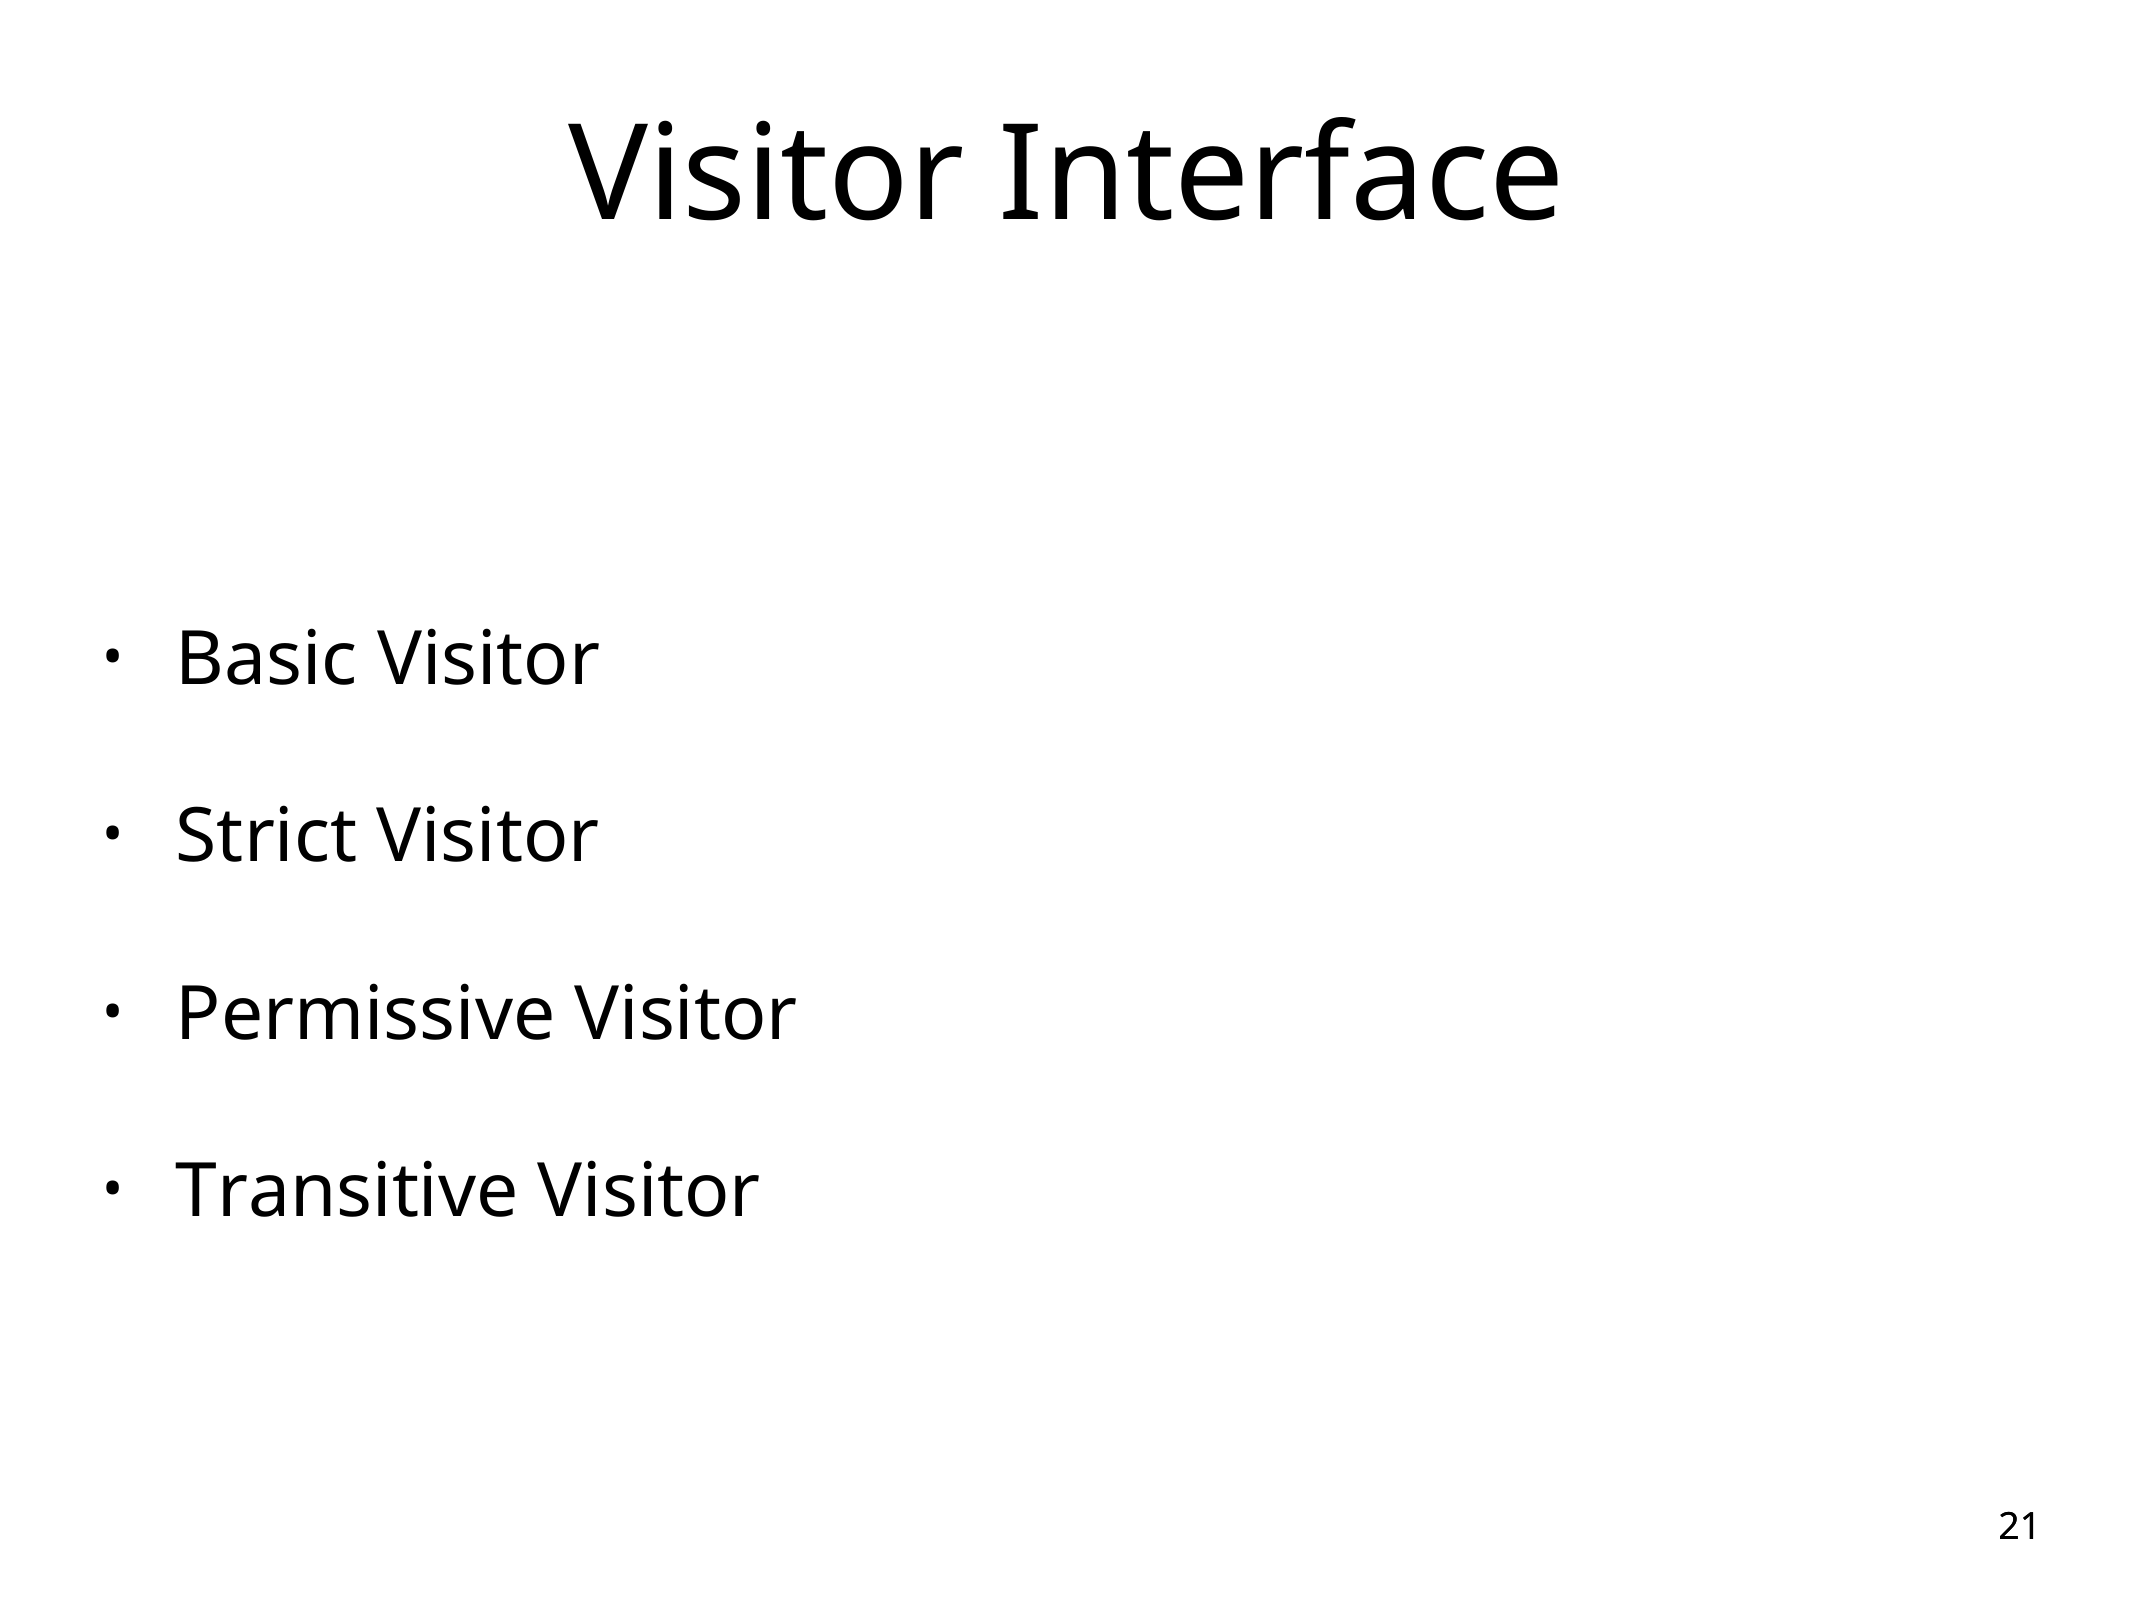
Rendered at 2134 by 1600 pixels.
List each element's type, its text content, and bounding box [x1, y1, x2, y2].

title Visitor Interface [156, 72, 1978, 261]
text_box <number> [1985, 1493, 2055, 1557]
list Basic Visitor Strict Visitor Permissive Visitor Transitive Visitor [94, 332, 2039, 1509]
